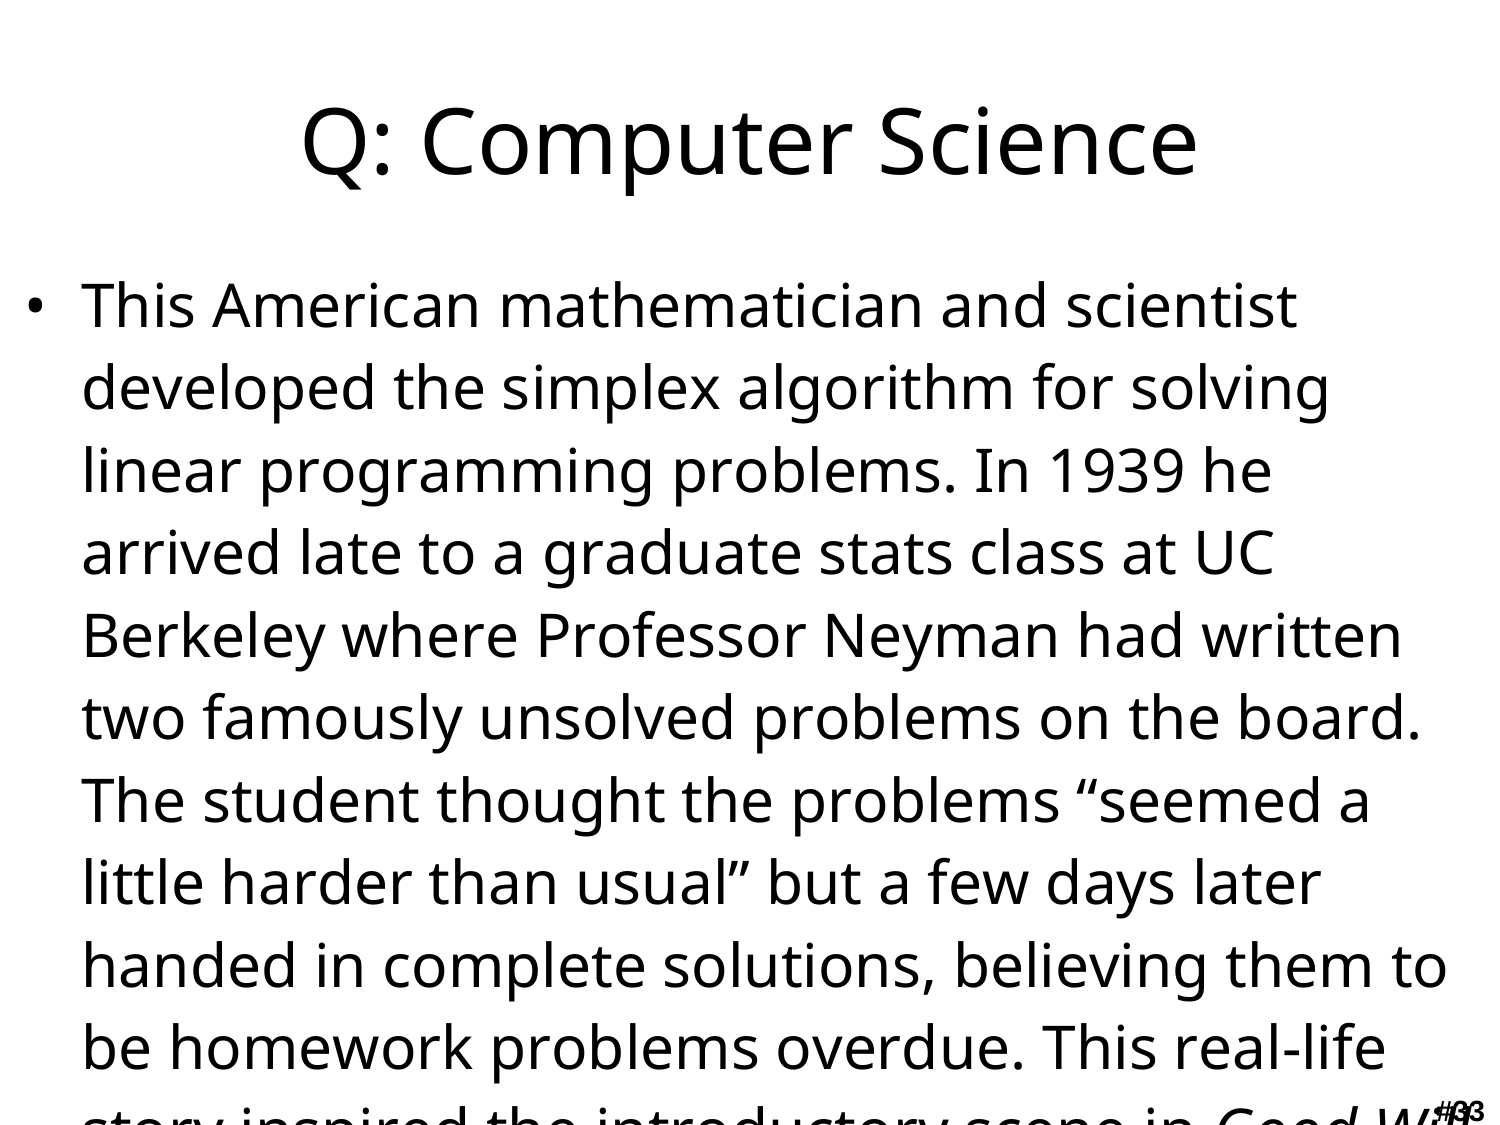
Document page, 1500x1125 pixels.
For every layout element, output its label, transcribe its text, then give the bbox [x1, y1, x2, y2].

title Q: Computer Science [24, 45, 1476, 233]
list This American mathematician and scientist developed the simplex algorithm for solving linear programming problems. In 1939 he arrived late to a graduate stats class at UC Berkeley where Professor Neyman had written two famously unsolved problems on the board. The student thought the problems “seemed a little harder than usual” but a few days later handed in complete solutions, believing them to be homework problems overdue. This real-life story inspired the introductory scene in Good Will Hunting. [24, 262, 1476, 1101]
